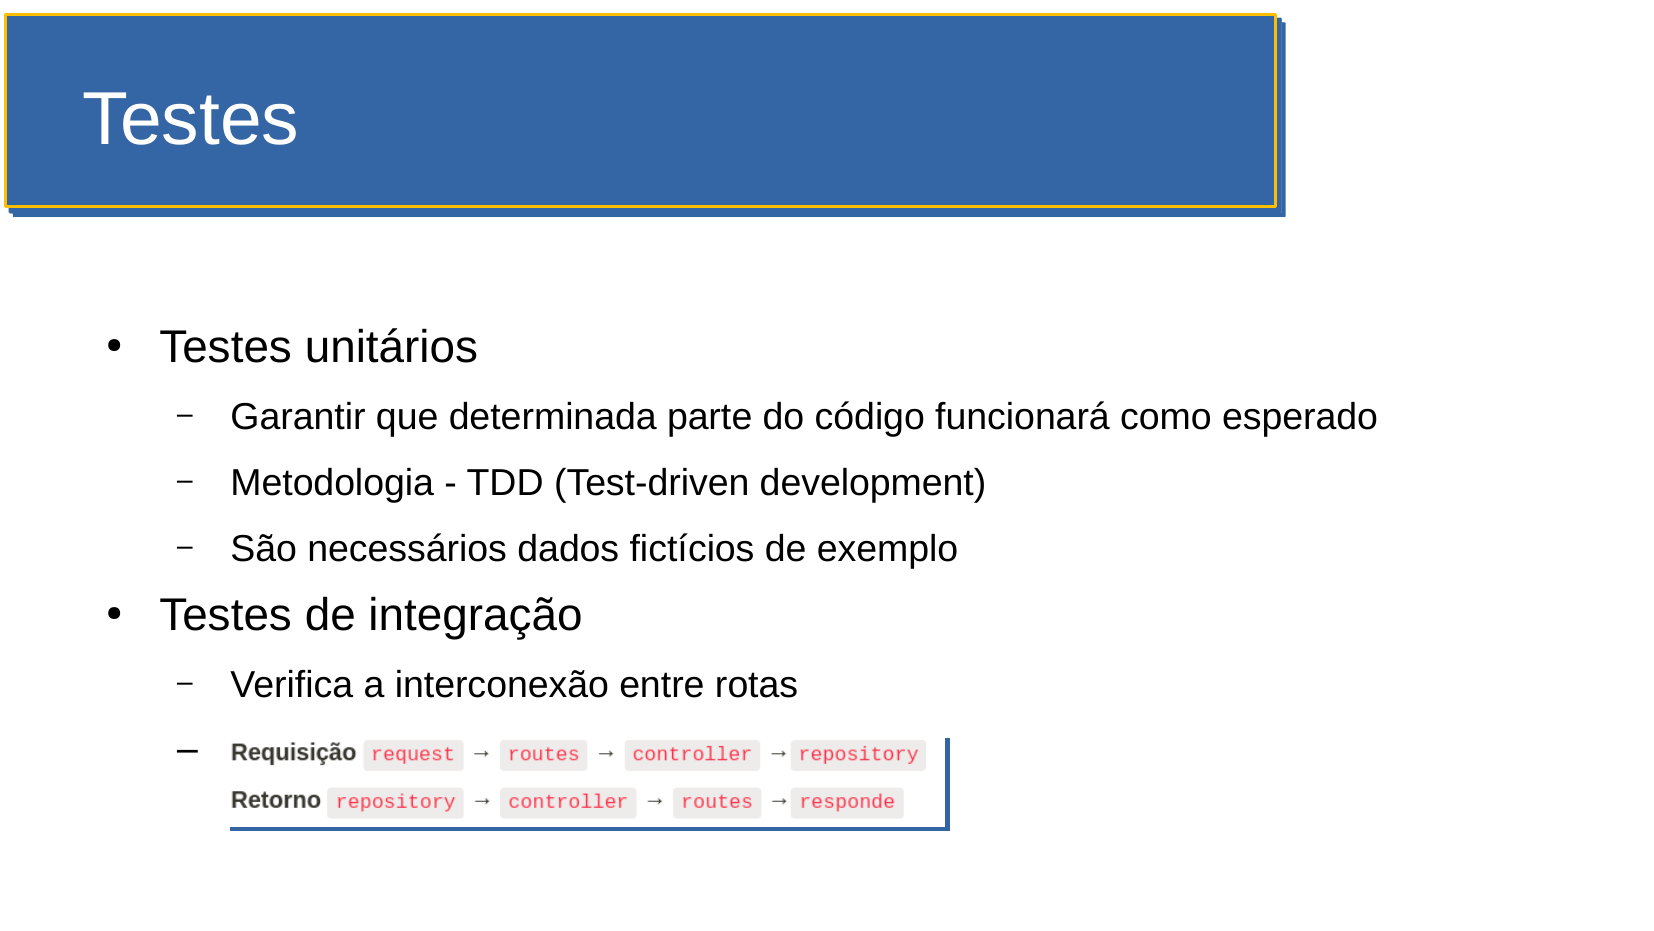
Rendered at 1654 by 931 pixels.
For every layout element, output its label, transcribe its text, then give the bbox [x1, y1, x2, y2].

picture [226, 733, 945, 827]
list Testes unitários Garantir que determinada parte do código funcionará como esperado Metodologia - TDD (Test-driven development) São necessários dados fictícios de exemplo Testes de integração Verifica a interconexão entre rotas [88, 236, 1565, 798]
title Testes [82, 44, 1235, 192]
